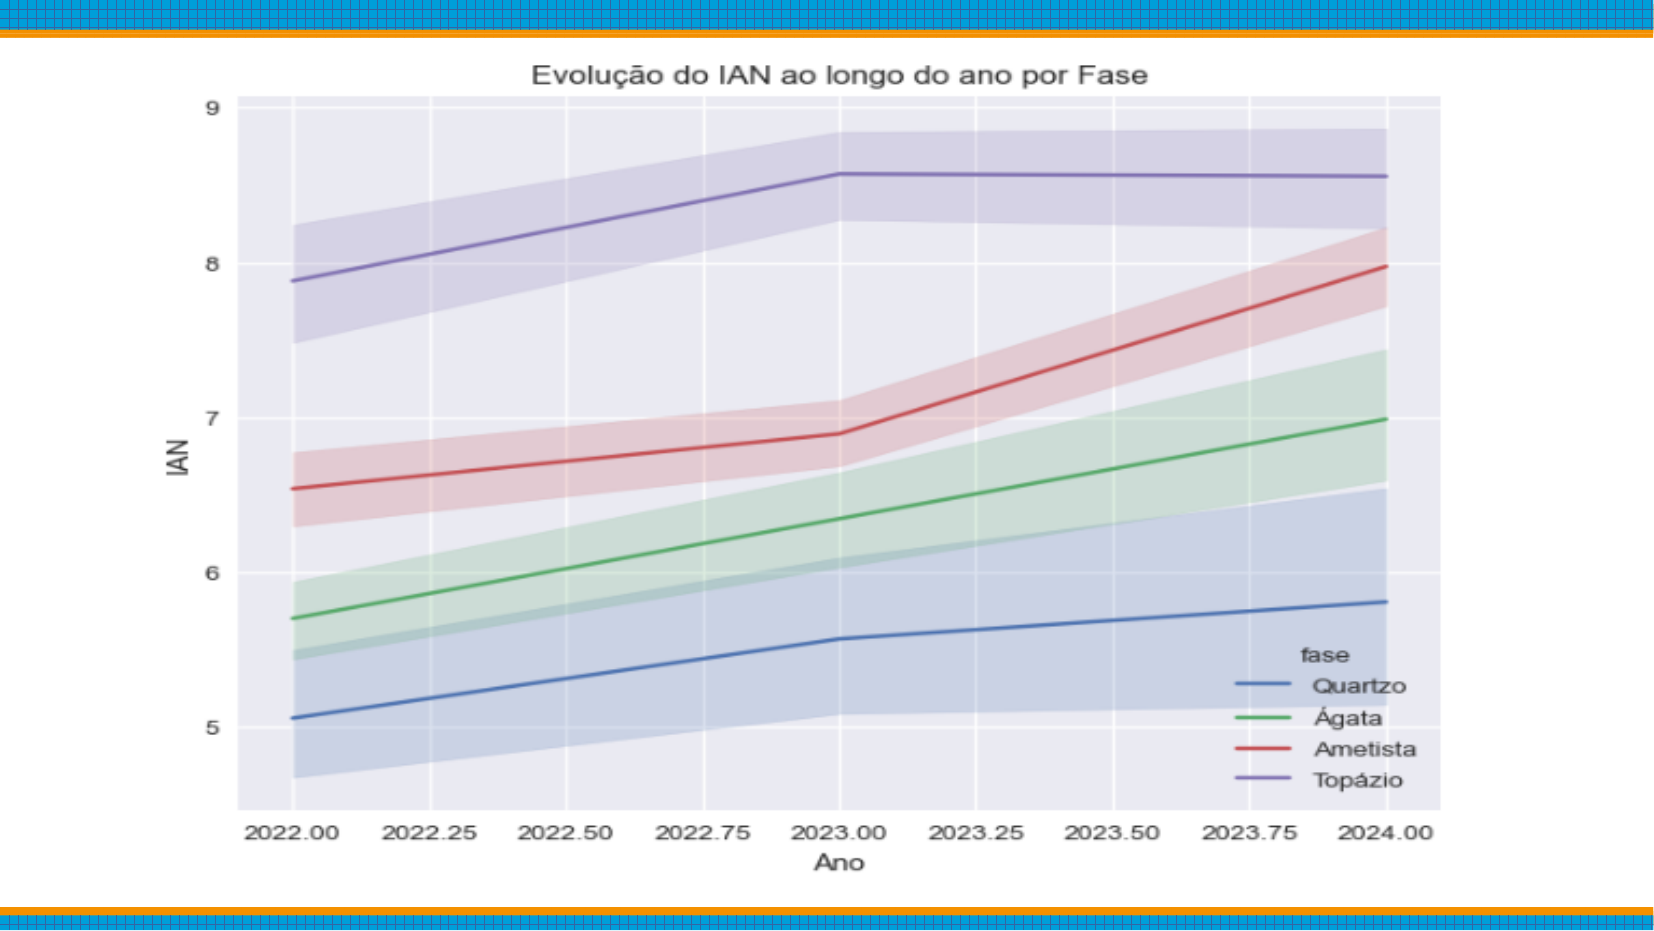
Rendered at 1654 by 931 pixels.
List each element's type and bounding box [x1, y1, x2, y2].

picture [154, 52, 1454, 886]
